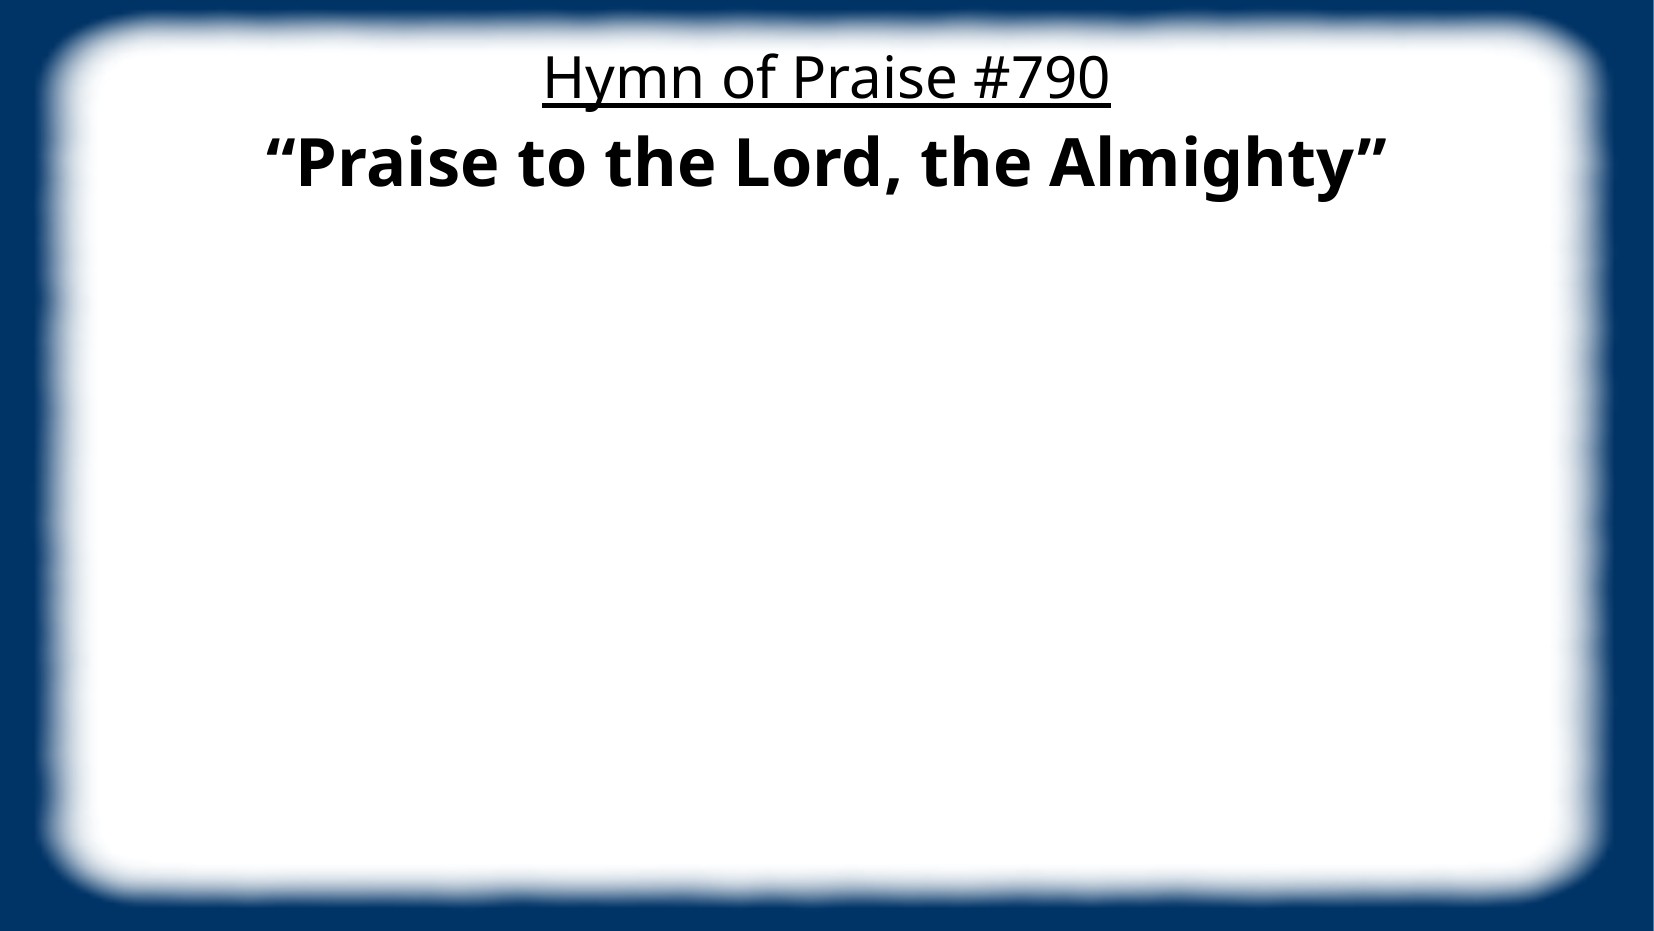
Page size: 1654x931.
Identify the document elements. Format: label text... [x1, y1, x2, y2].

text_box Hymn of Praise #790 “Praise to the Lord, the Almighty” [69, 29, 1585, 210]
picture [0, 0, 1654, 931]
